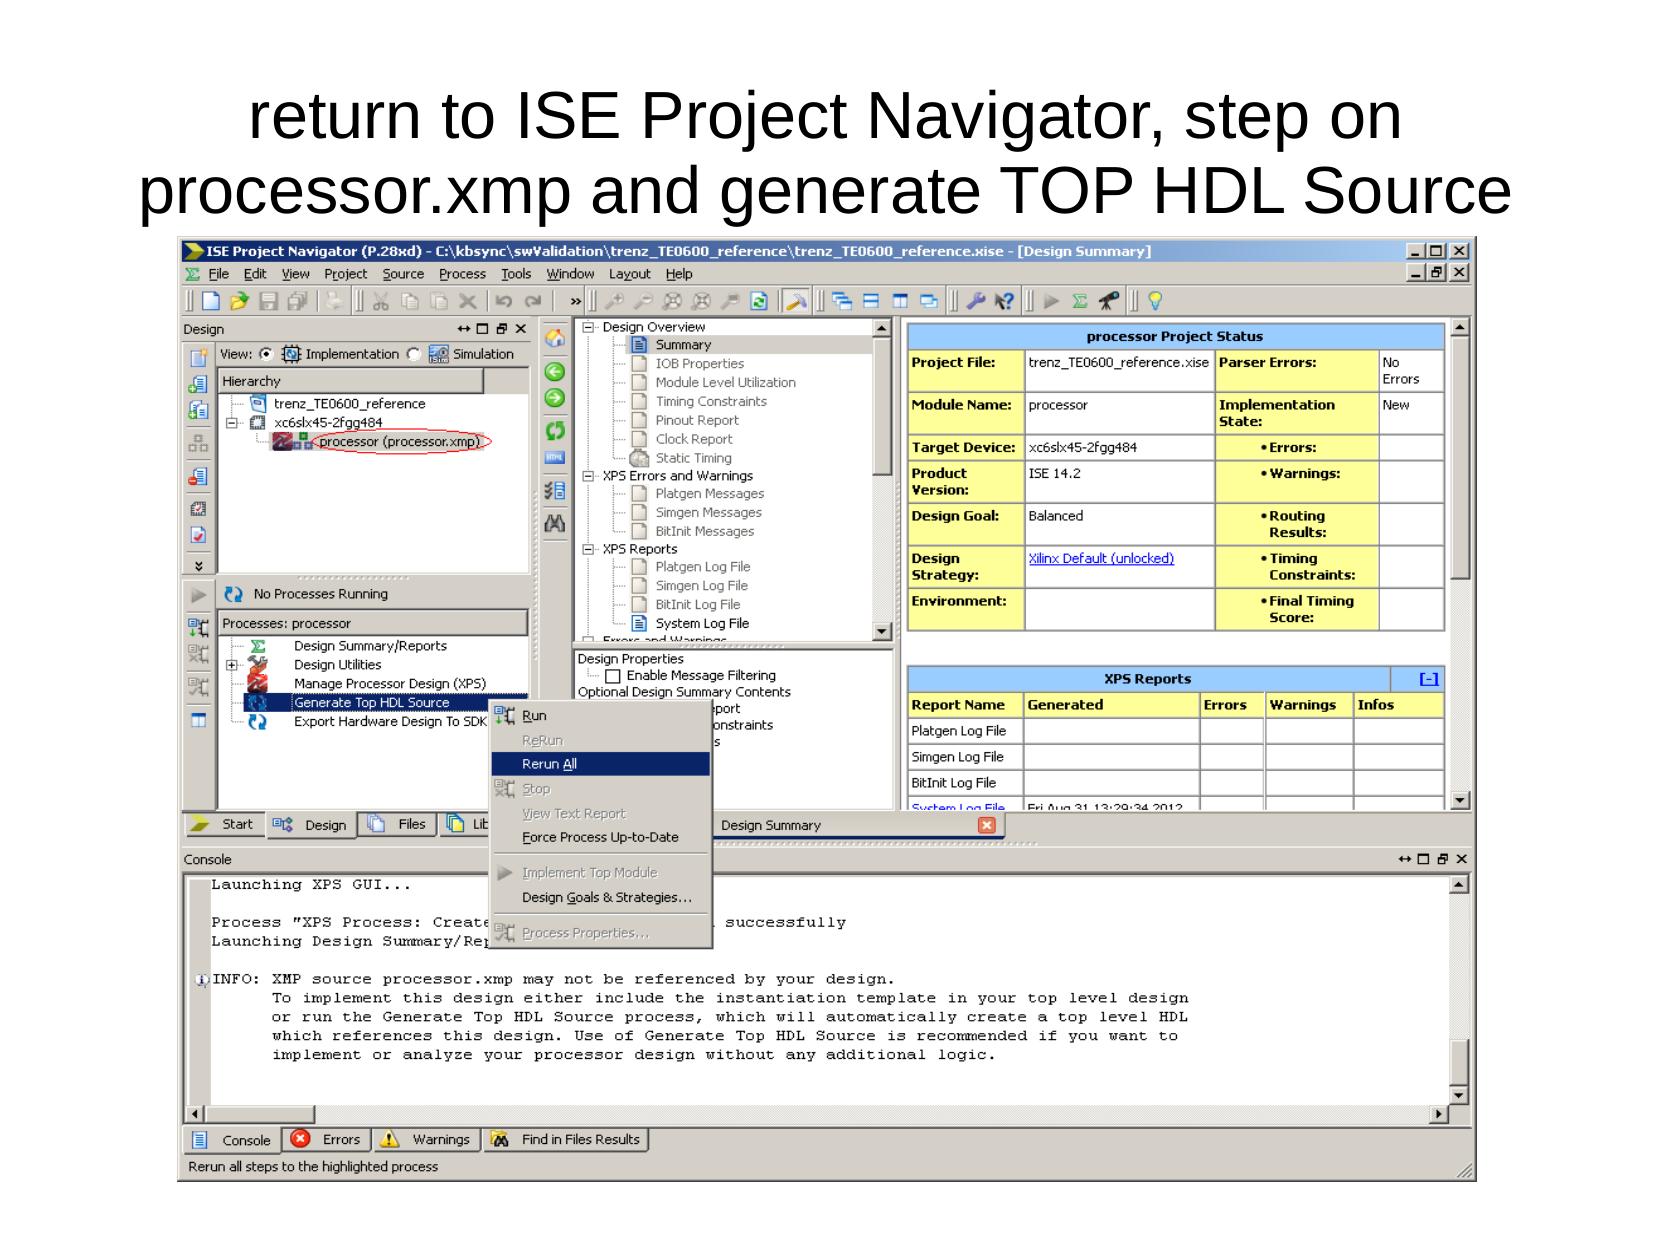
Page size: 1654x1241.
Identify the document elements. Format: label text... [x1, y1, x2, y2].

title return to ISE Project Navigator, step on processor.xmp and generate TOP HDL Source [82, 49, 1571, 257]
picture [177, 236, 1477, 1182]
